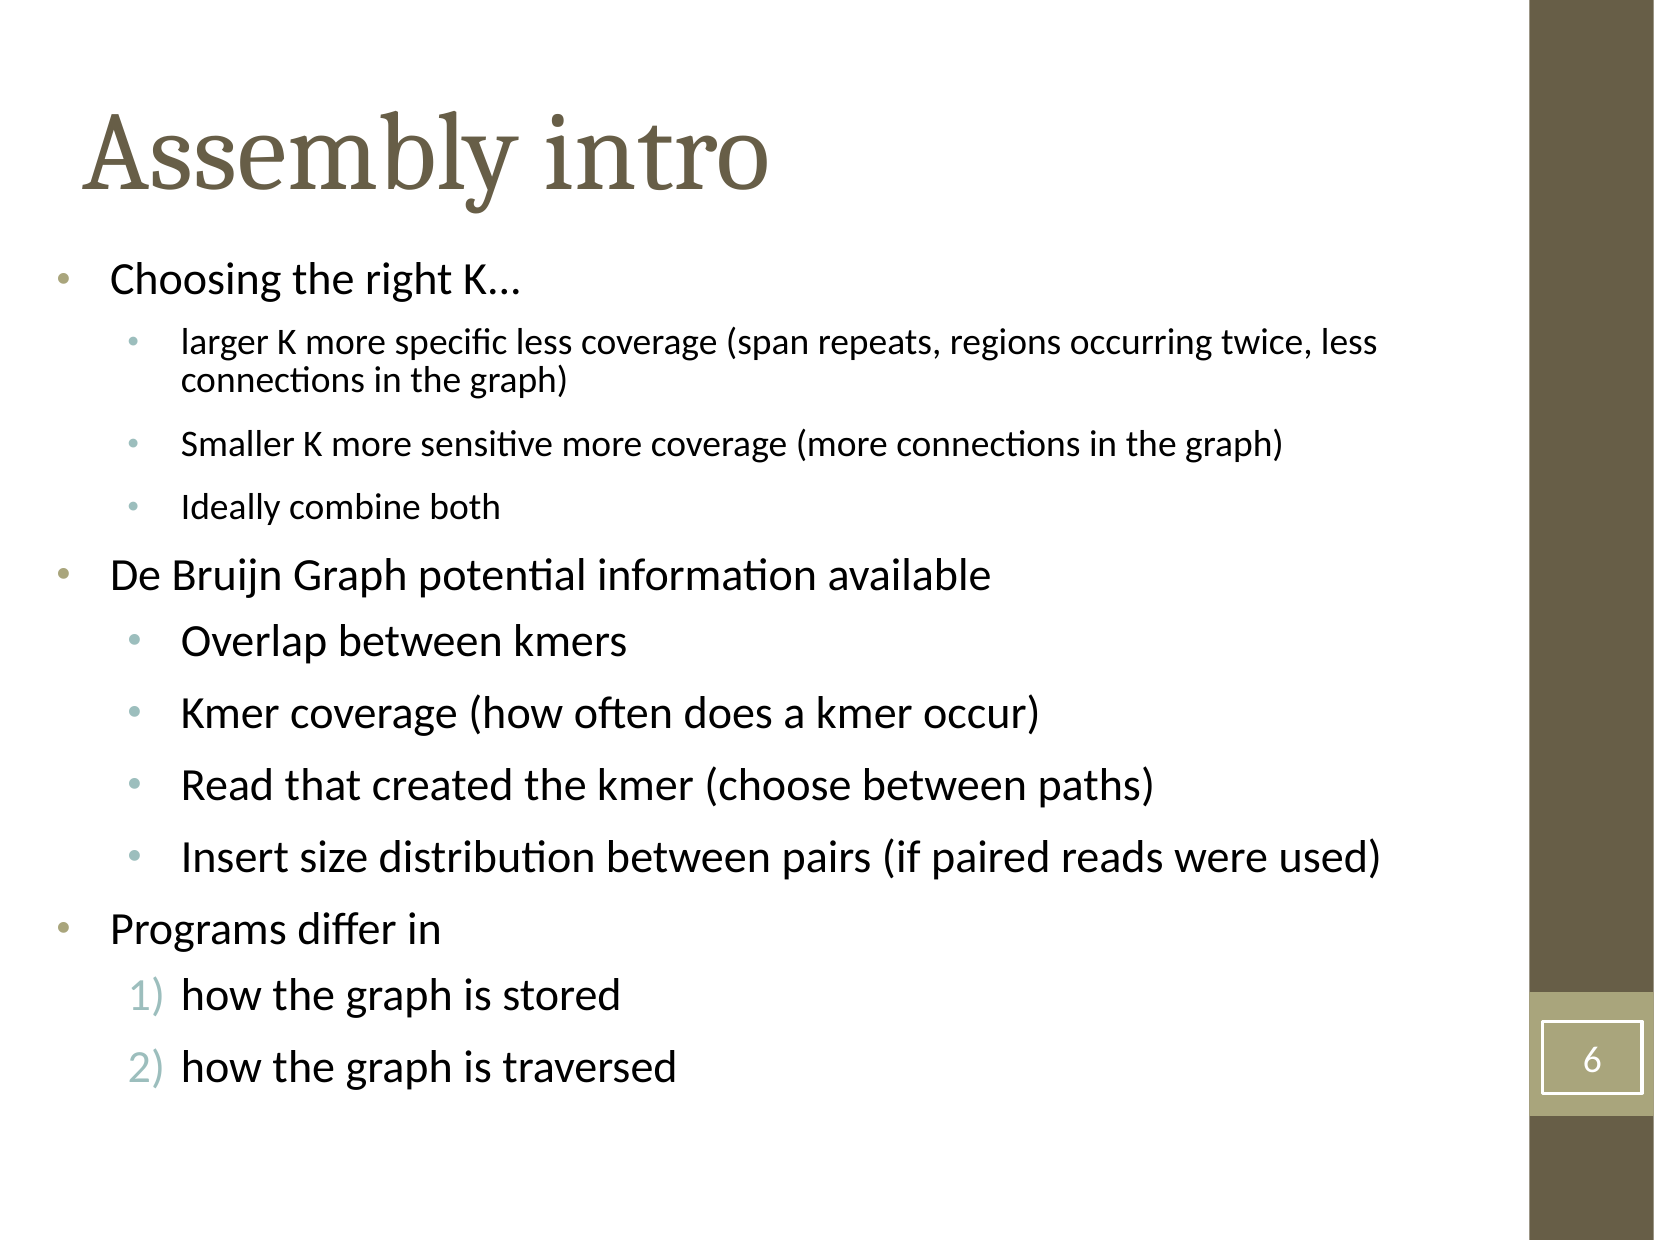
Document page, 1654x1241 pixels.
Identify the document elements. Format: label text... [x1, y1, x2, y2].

title Assembly intro [82, 8, 1461, 260]
list Choosing the right K... larger K more specific less coverage (span repeats, regions occurring twice, less connections in the graph) Smaller K more sensitive more coverage (more connections in the graph) Ideally combine both De Bruijn Graph potential information available Overlap between kmers Kmer coverage (how often does a kmer occur) Read that created the kmer (choose between paths) Insert size distribution between pairs (if paired reads were used) Programs differ in how the graph is stored how the graph is traversed [39, 260, 1563, 1172]
